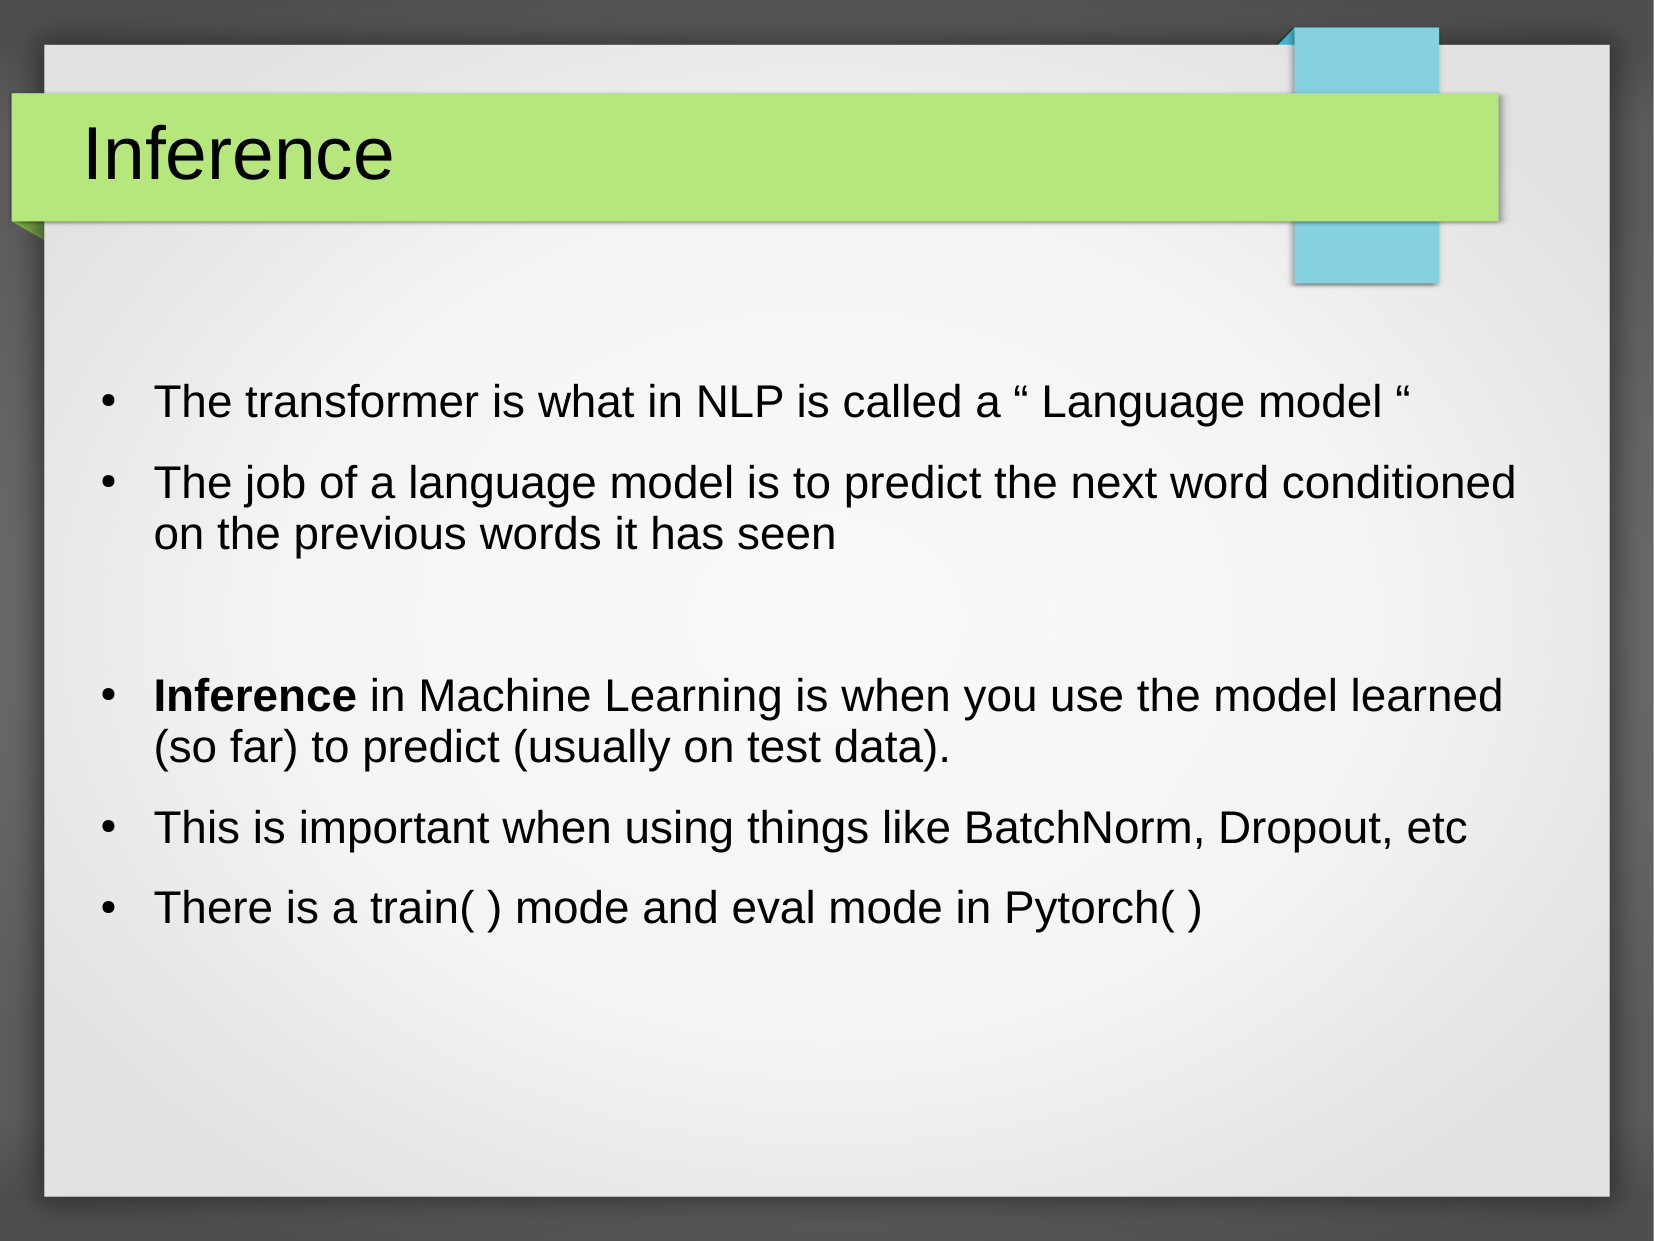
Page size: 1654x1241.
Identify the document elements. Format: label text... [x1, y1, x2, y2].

picture [0, 0, 1654, 1241]
title Inference [82, 94, 1264, 213]
list The transformer is what in NLP is called a “ Language model “ The job of a language model is to predict the next word conditioned on the previous words it has seen Inference in Machine Learning is when you use the model learned (so far) to predict (usually on test data). This is important when using things like BatchNorm, Dropout, etc There is a train( ) mode and eval mode in Pytorch( ) [82, 295, 1571, 1015]
